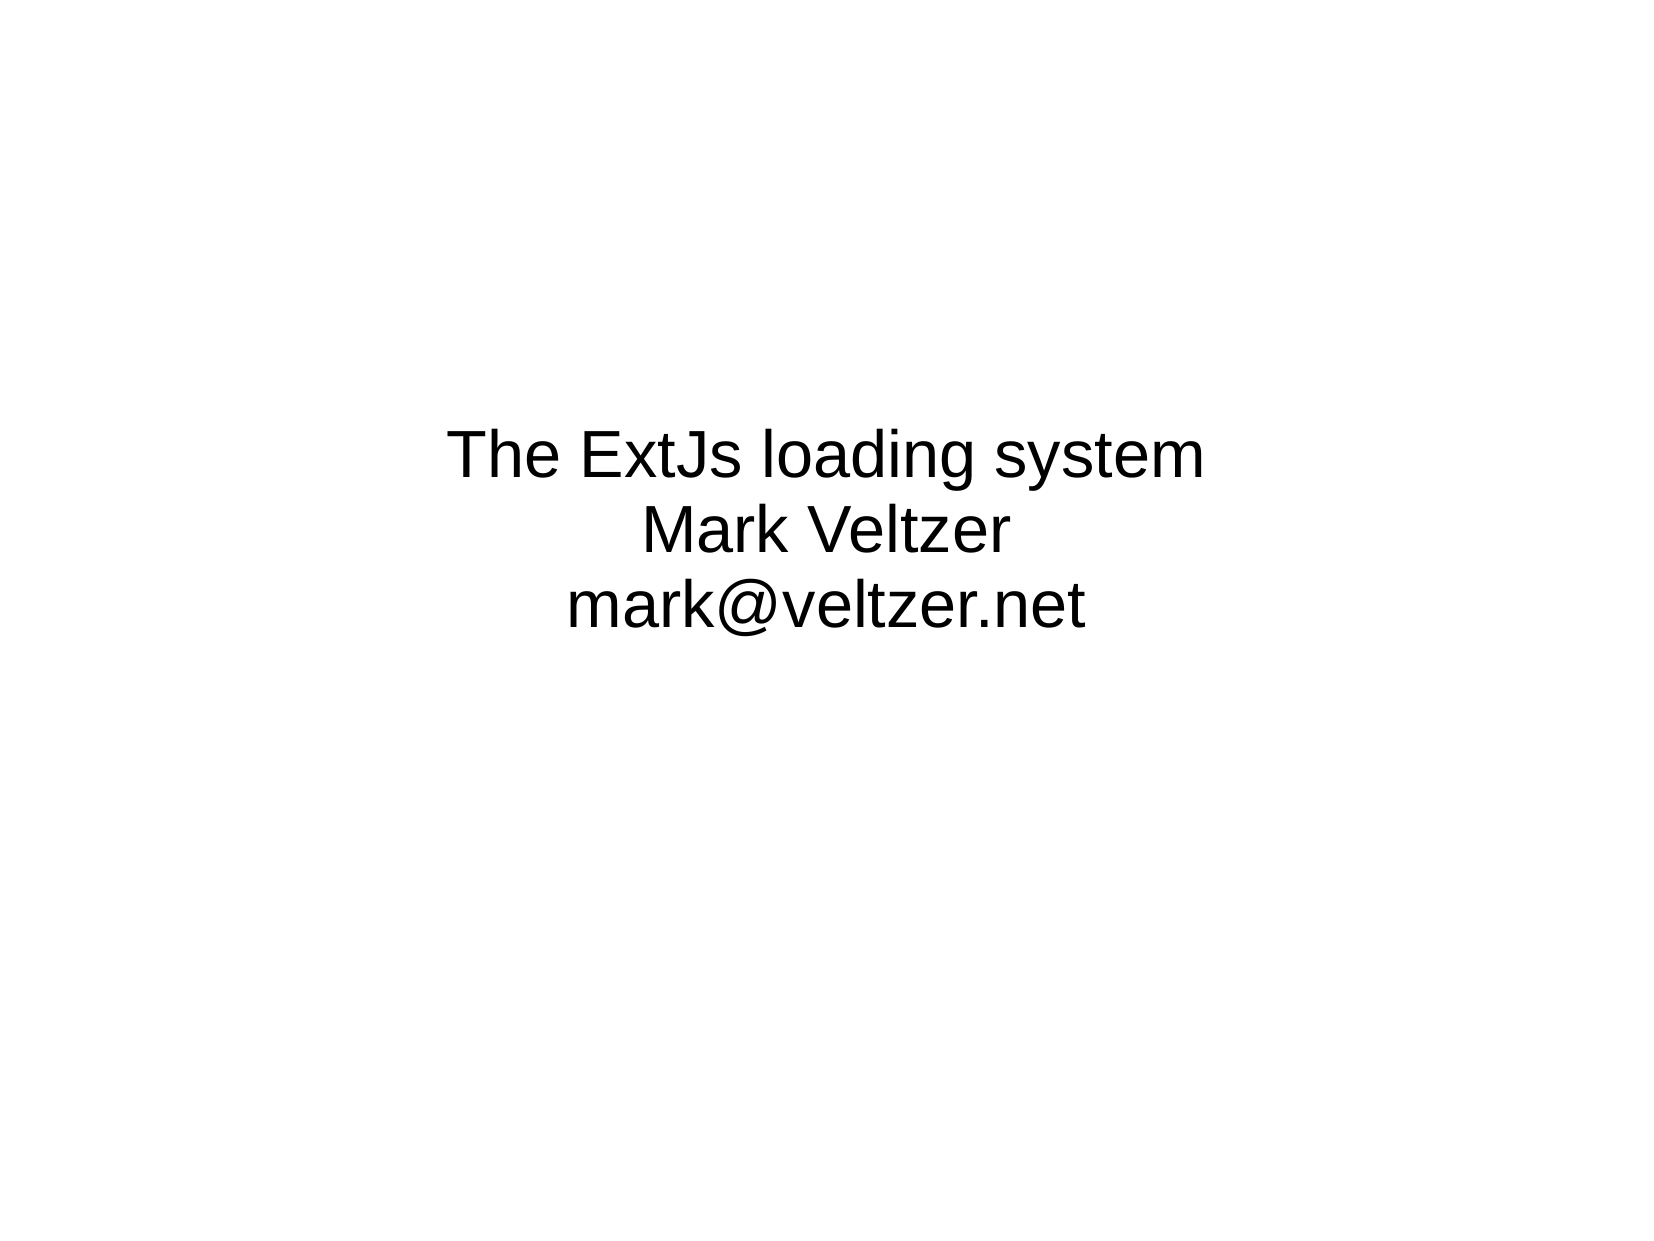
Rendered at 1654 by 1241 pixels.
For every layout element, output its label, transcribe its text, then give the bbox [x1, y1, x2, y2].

subtitle The ExtJs loading system Mark Veltzer mark@veltzer.net [82, 49, 1571, 1010]
